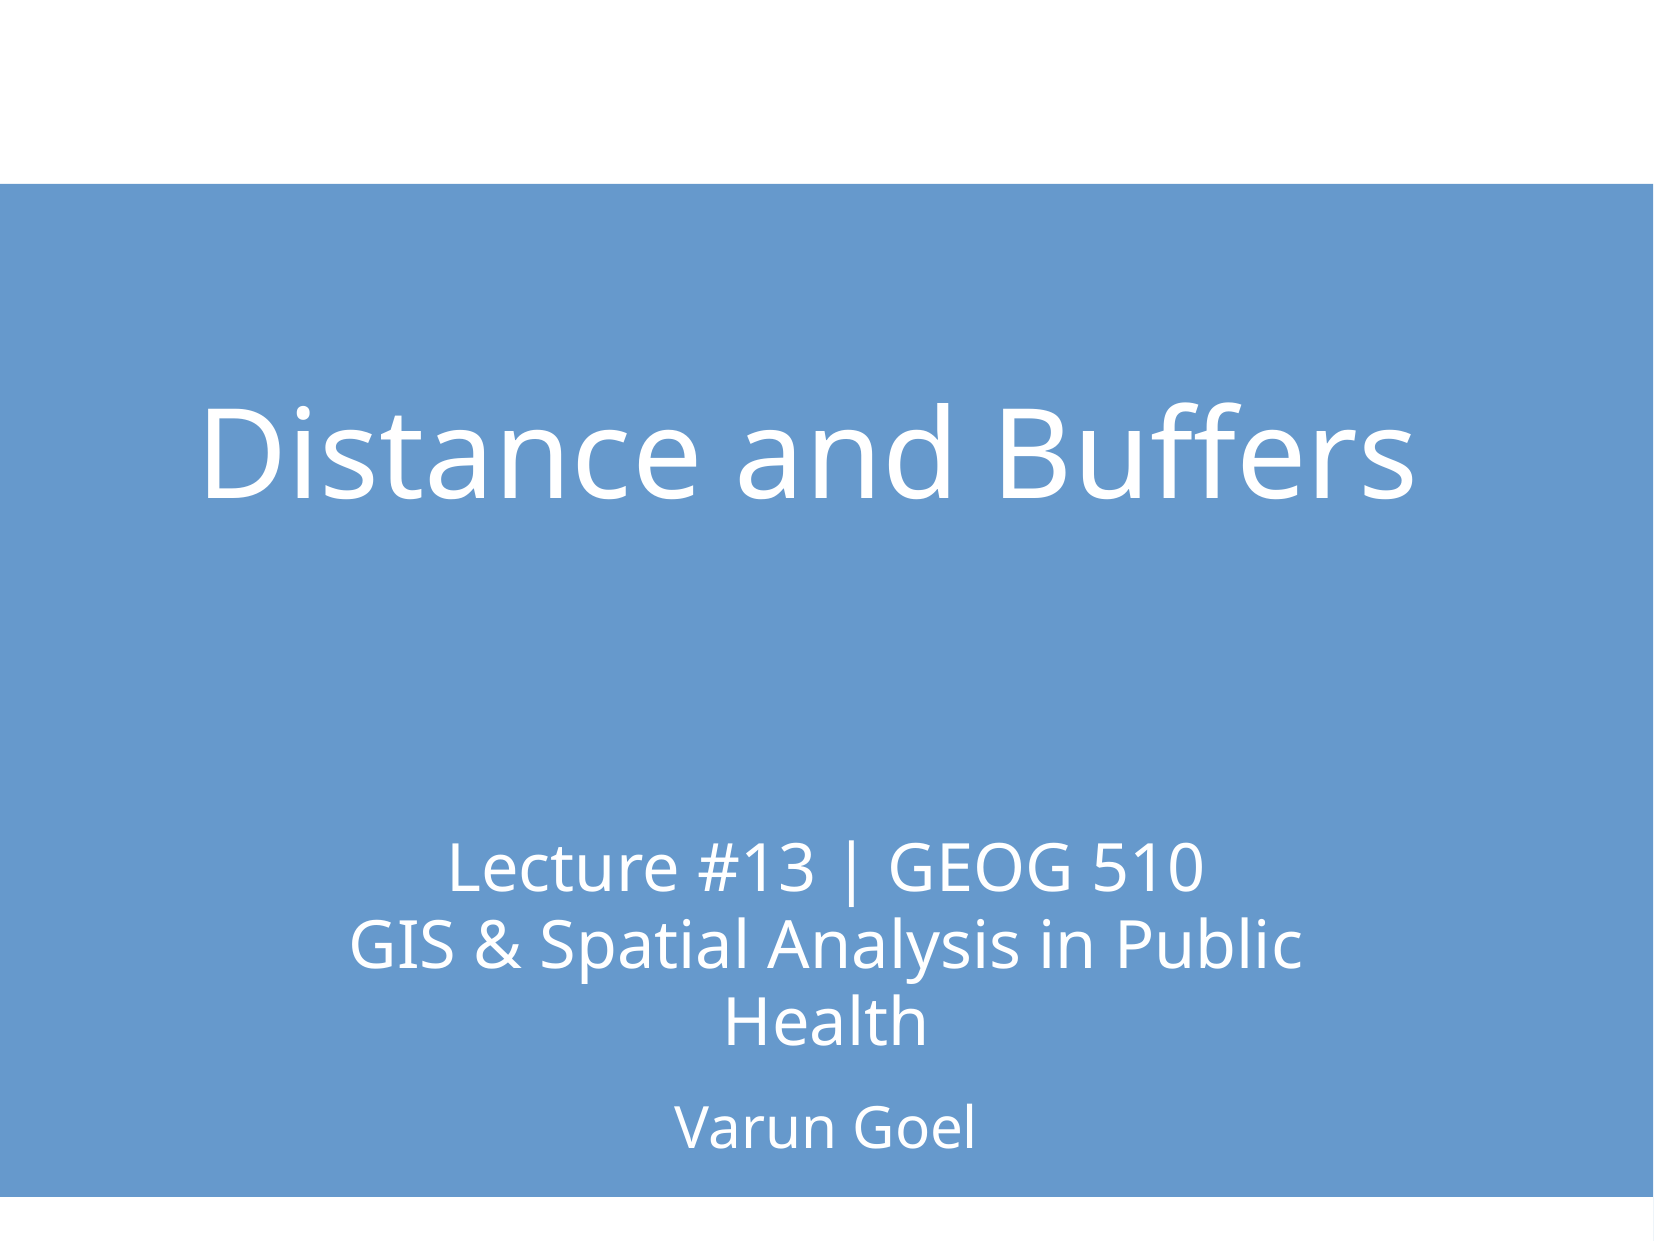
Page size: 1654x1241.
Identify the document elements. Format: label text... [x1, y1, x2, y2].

text_box Lecture #13 | GEOG 510 GIS & Spatial Analysis in Public Health Varun Goel [226, 822, 1427, 1153]
text_box Distance and Buffers [21, 382, 1561, 705]
